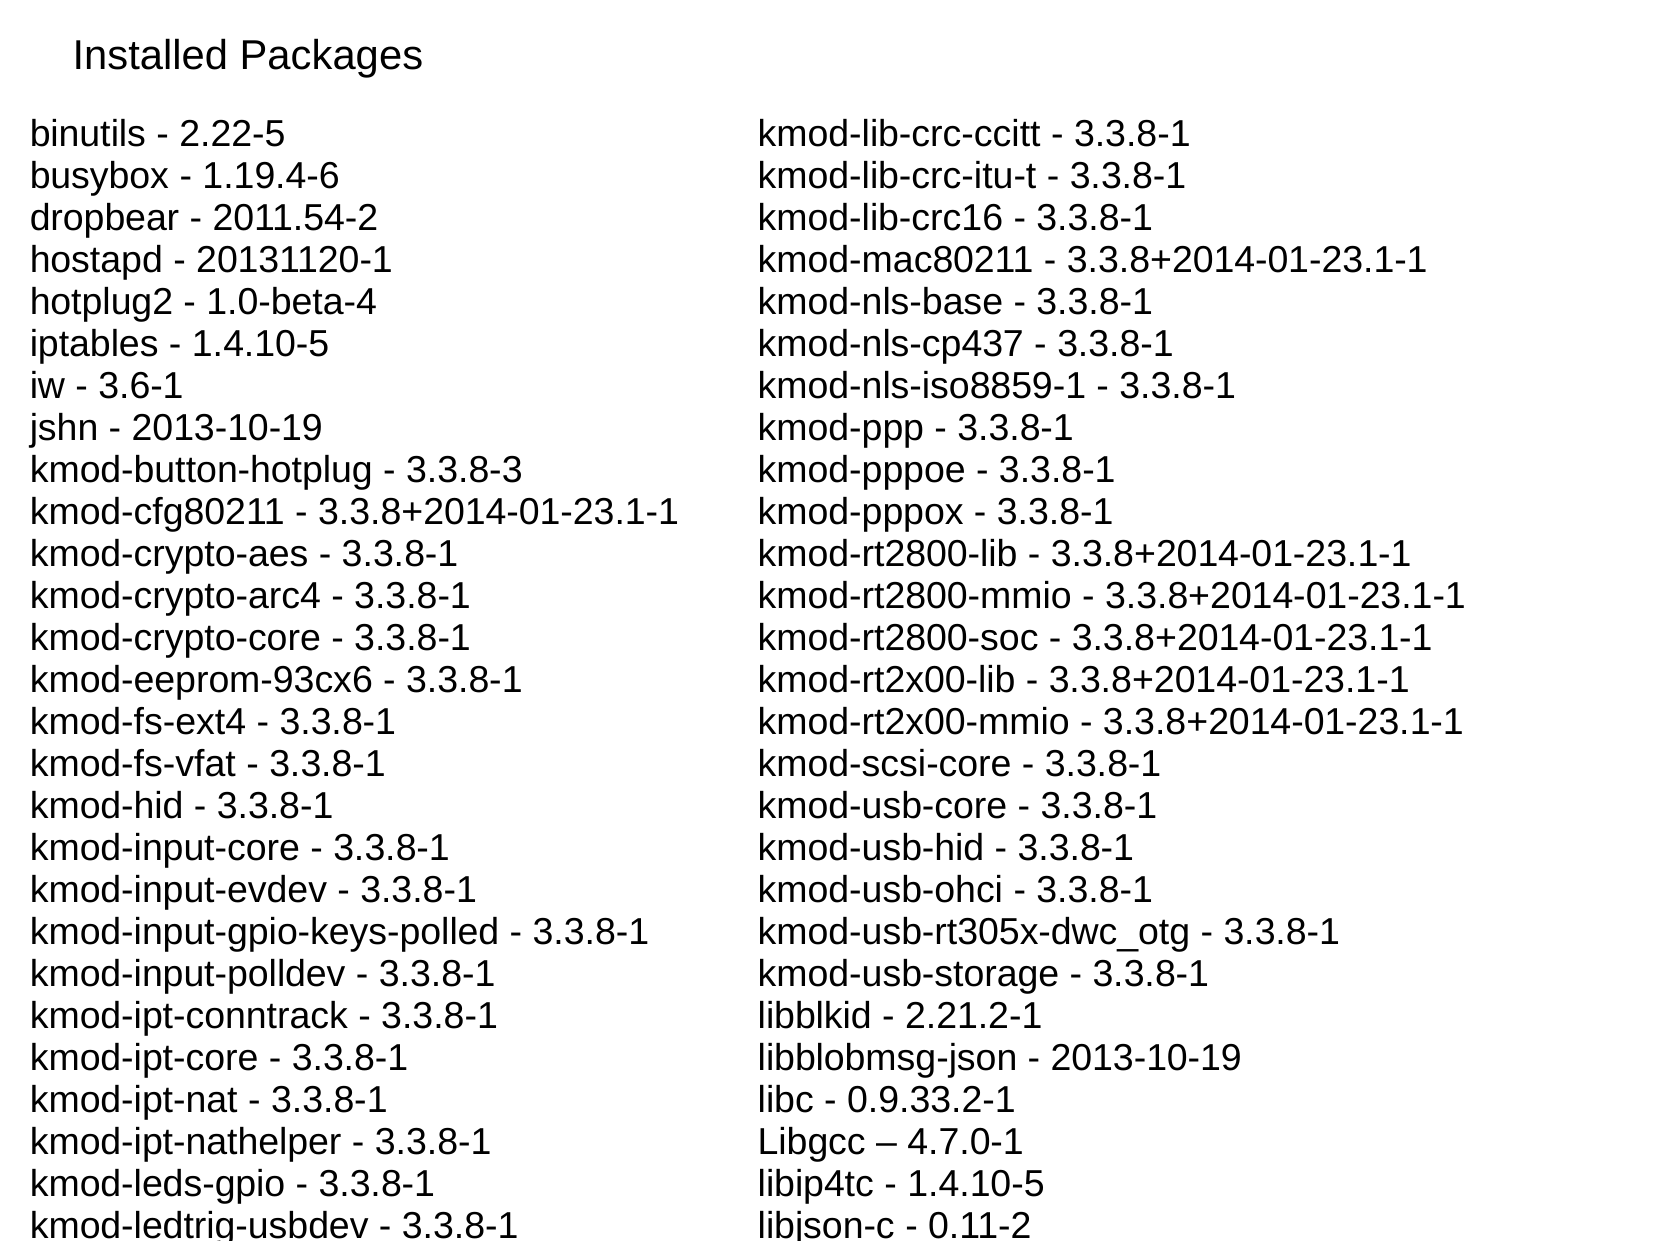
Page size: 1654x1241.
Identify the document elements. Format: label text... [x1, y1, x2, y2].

text_box kmod-lib-crc-ccitt - 3.3.8-1 kmod-lib-crc-itu-t - 3.3.8-1 kmod-lib-crc16 - 3.3.8-1 kmod-mac80211 - 3.3.8+2014-01-23.1-1 kmod-nls-base - 3.3.8-1 kmod-nls-cp437 - 3.3.8-1 kmod-nls-iso8859-1 - 3.3.8-1 kmod-ppp - 3.3.8-1 kmod-pppoe - 3.3.8-1 kmod-pppox - 3.3.8-1 kmod-rt2800-lib - 3.3.8+2014-01-23.1-1 kmod-rt2800-mmio - 3.3.8+2014-01-23.1-1 kmod-rt2800-soc - 3.3.8+2014-01-23.1-1 kmod-rt2x00-lib - 3.3.8+2014-01-23.1-1 kmod-rt2x00-mmio - 3.3.8+2014-01-23.1-1 kmod-scsi-core - 3.3.8-1 kmod-usb-core - 3.3.8-1 kmod-usb-hid - 3.3.8-1 kmod-usb-ohci - 3.3.8-1 kmod-usb-rt305x-dwc_otg - 3.3.8-1 kmod-usb-storage - 3.3.8-1 libblkid - 2.21.2-1 libblobmsg-json - 2013-10-19 libc - 0.9.33.2-1 Libgcc – 4.7.0-1 libip4tc - 1.4.10-5 libjson-c - 0.11-2 [742, 105, 1654, 1241]
text_box binutils - 2.22-5 busybox - 1.19.4-6 dropbear - 2011.54-2 hostapd - 20131120-1 hotplug2 - 1.0-beta-4 iptables - 1.4.10-5 iw - 3.6-1 jshn - 2013-10-19 kmod-button-hotplug - 3.3.8-3 kmod-cfg80211 - 3.3.8+2014-01-23.1-1 kmod-crypto-aes - 3.3.8-1 kmod-crypto-arc4 - 3.3.8-1 kmod-crypto-core - 3.3.8-1 kmod-eeprom-93cx6 - 3.3.8-1 kmod-fs-ext4 - 3.3.8-1 kmod-fs-vfat - 3.3.8-1 kmod-hid - 3.3.8-1 kmod-input-core - 3.3.8-1 kmod-input-evdev - 3.3.8-1 kmod-input-gpio-keys-polled - 3.3.8-1 kmod-input-polldev - 3.3.8-1 kmod-ipt-conntrack - 3.3.8-1 kmod-ipt-core - 3.3.8-1 kmod-ipt-nat - 3.3.8-1 kmod-ipt-nathelper - 3.3.8-1 kmod-leds-gpio - 3.3.8-1 kmod-ledtrig-usbdev - 3.3.8-1 [15, 105, 742, 1241]
title Installed Packages [72, 19, 1561, 91]
